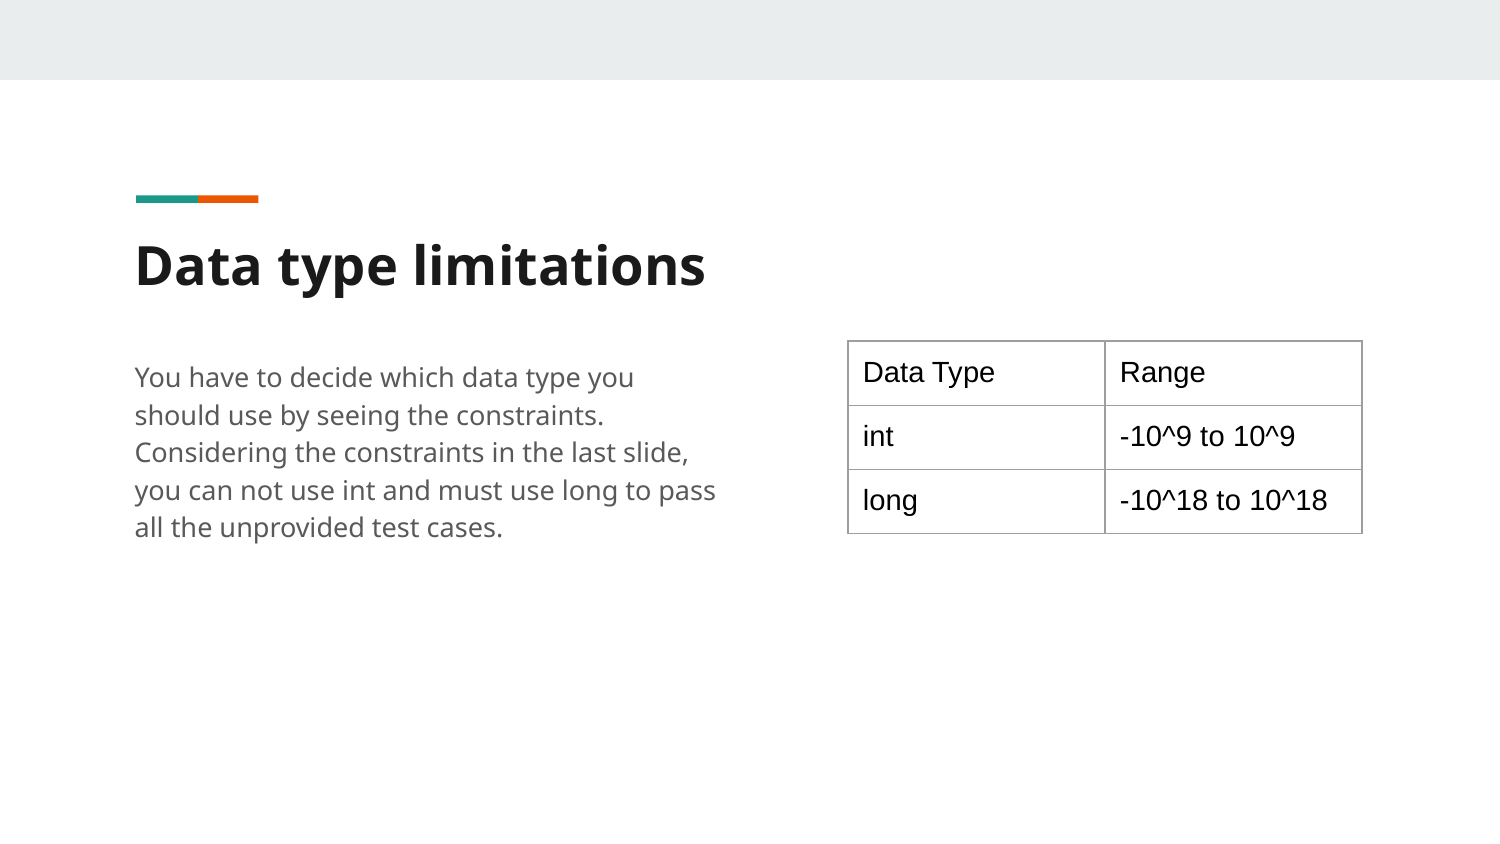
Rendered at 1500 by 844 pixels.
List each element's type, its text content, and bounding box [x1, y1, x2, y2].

table_cell -10^9 to 10^9 [1106, 406, 1361, 469]
table_header Range [1106, 342, 1361, 405]
list You have to decide which data type you should use by seeing the constraints. Considering the constraints in the last slide, you can not use int and must use long to pass all the unprovided test cases. [119, 341, 739, 712]
table_header Data Type [849, 342, 1104, 405]
title Data type limitations [119, 216, 1381, 305]
table_cell long [849, 470, 1104, 533]
table_cell -10^18 to 10^18 [1106, 470, 1361, 533]
table_cell int [849, 406, 1104, 469]
